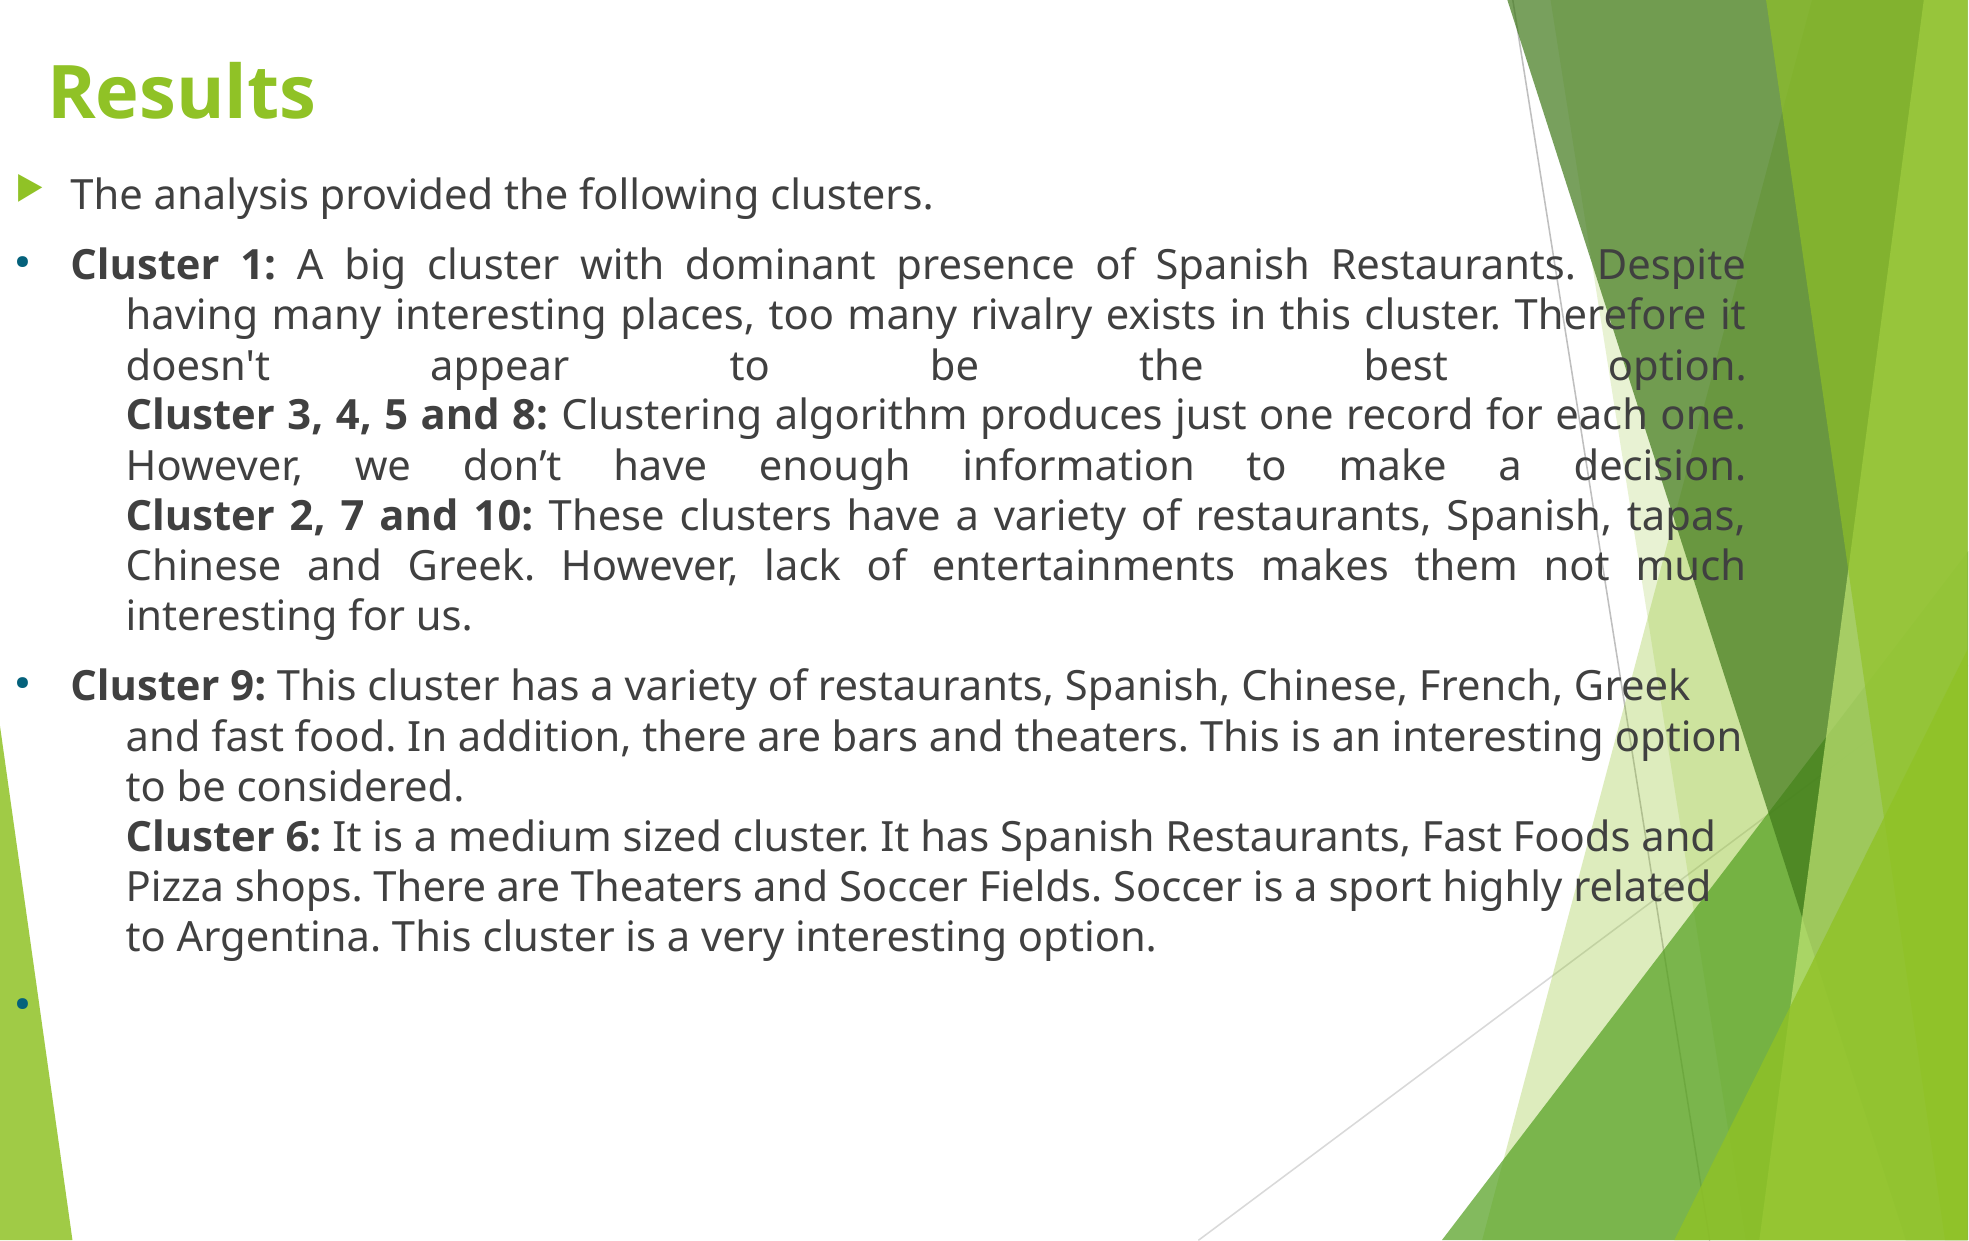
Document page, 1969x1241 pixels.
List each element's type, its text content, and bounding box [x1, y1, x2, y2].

list The analysis provided the following clusters. Cluster 1: A big cluster with dominant presence of Spanish Restaurants. Despite having many interesting places, too many rivalry exists in this cluster. Therefore it doesn't appear to be the best option. Cluster 3, 4, 5 and 8: Clustering algorithm produces just one record for each one. However, we don’t have enough information to make a decision. Cluster 2, 7 and 10: These clusters have a variety of restaurants, Spanish, tapas, Chinese and Greek. However, lack of entertainments makes them not much interesting for us. Cluster 9: This cluster has a variety of restaurants, Spanish, Chinese, French, Greek and fast food. In addition, there are bars and theaters. This is an interesting option to be considered. Cluster 6: It is a medium sized cluster. It has Spanish Restaurants, Fast Foods and Pizza shops. There are Theaters and Soccer Fields. Soccer is a sport highly related to Argentina. This cluster is a very interesting option. [0, 159, 1762, 1081]
title Results [32, 36, 738, 151]
